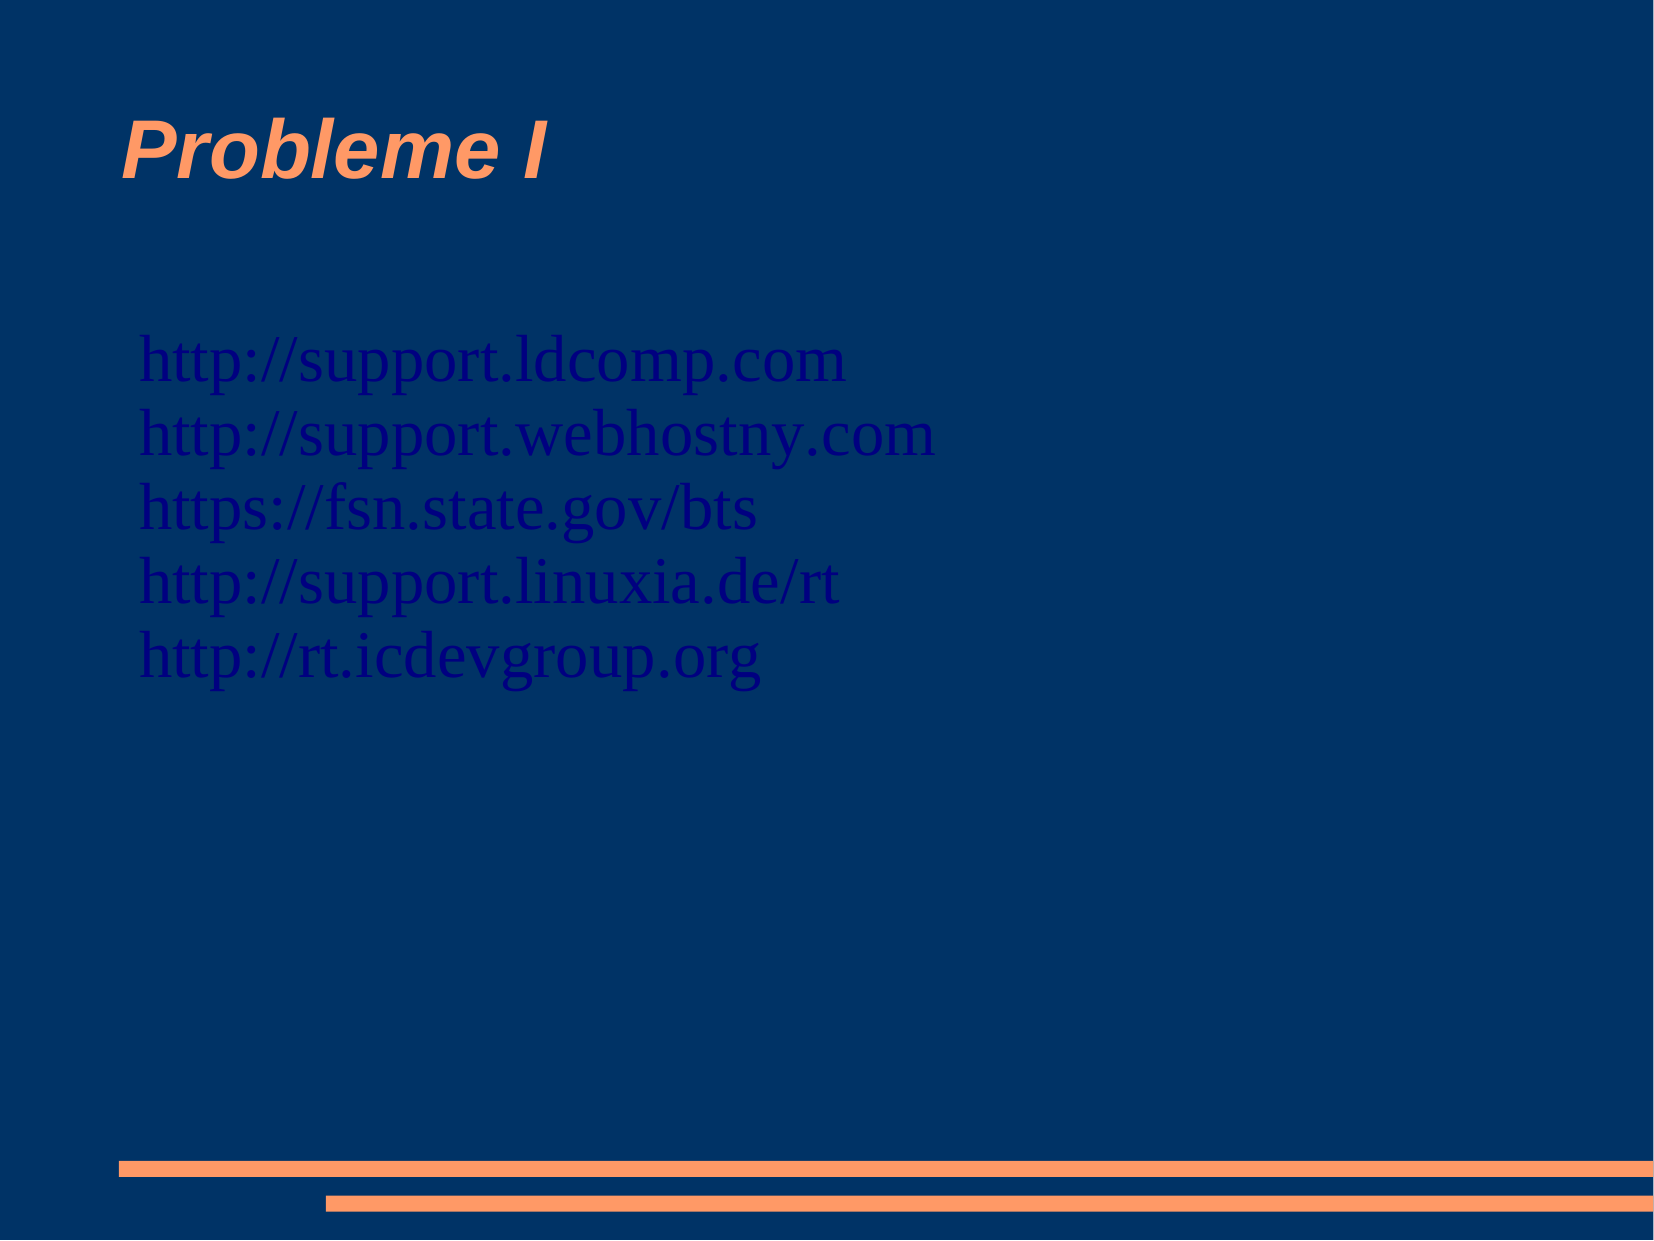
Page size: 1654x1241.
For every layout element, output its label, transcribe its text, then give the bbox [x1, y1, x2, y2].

list http://support.ldcomp.com http://support.webhostny.com https://fsn.state.gov/bts http://support.linuxia.de/rt http://rt.icdevgroup.org [121, 322, 1561, 1133]
title Probleme I [121, 46, 1534, 254]
